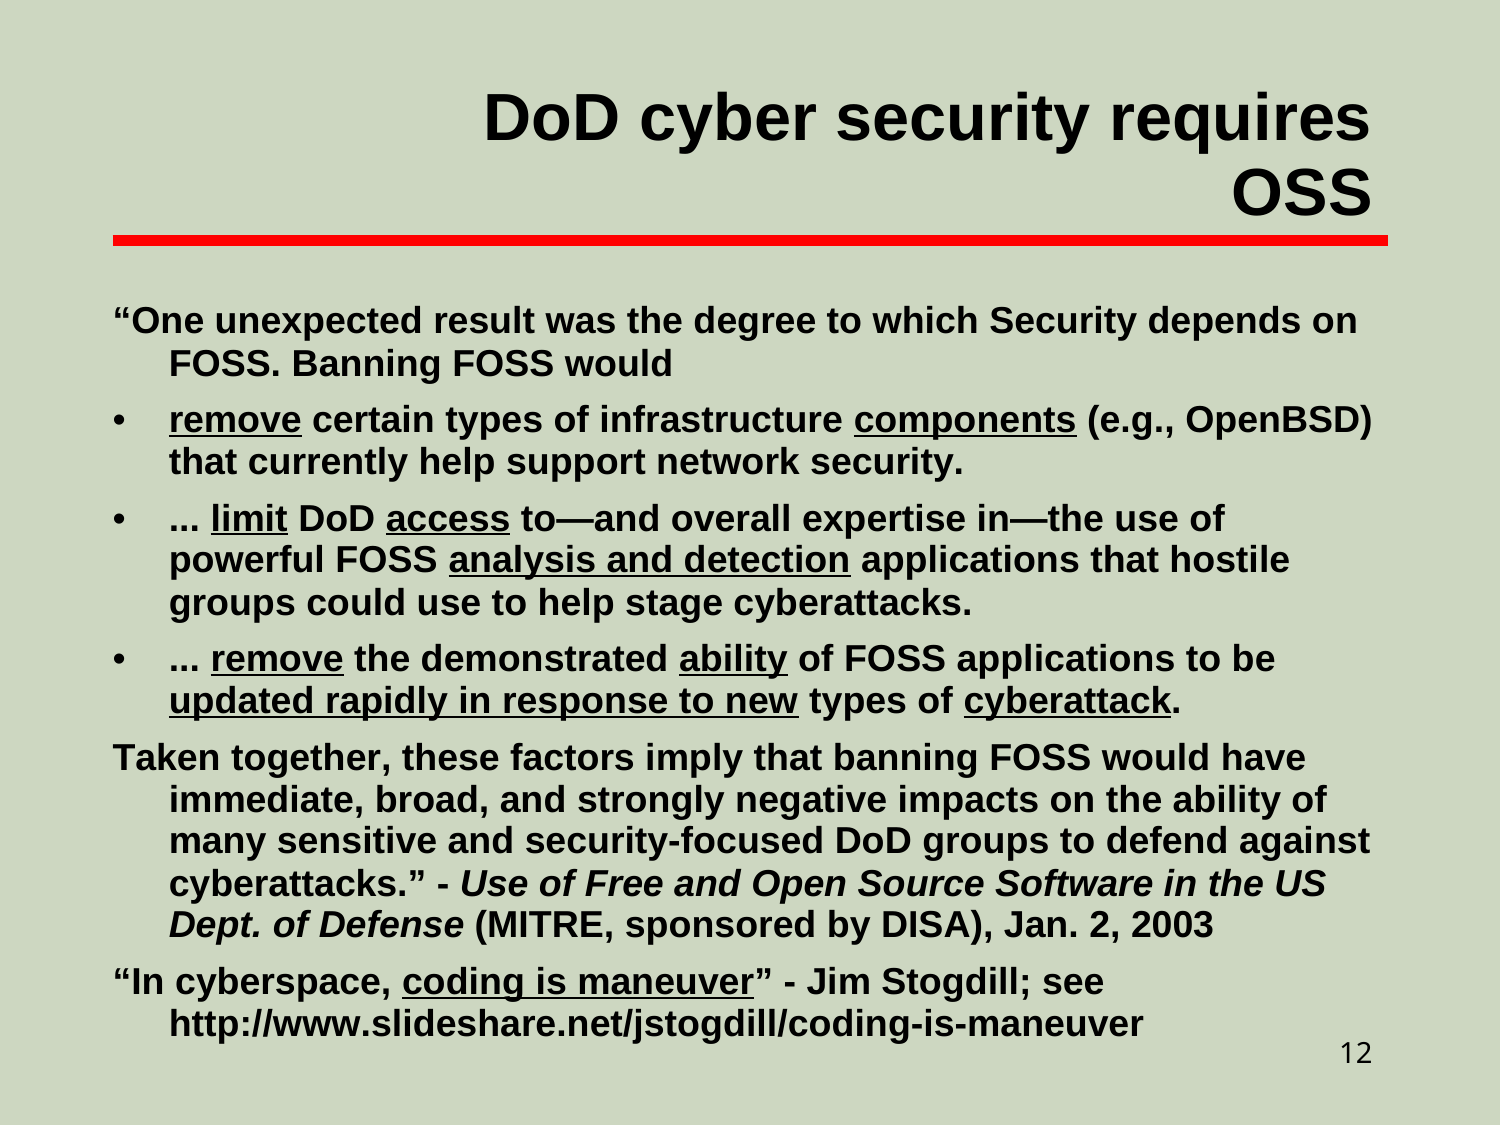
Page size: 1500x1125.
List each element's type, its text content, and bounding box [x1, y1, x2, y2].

title DoD cyber security requires OSS [337, 72, 1388, 238]
list “One unexpected result was the degree to which Security depends on FOSS. Banning FOSS would remove certain types of infrastructure components (e.g., OpenBSD) that currently help support network security. ... limit DoD access to—and overall expertise in—the use of powerful FOSS analysis and detection applications that hostile groups could use to help stage cyberattacks. ... remove the demonstrated ability of FOSS applications to be updated rapidly in response to new types of cyberattack. Taken together, these factors imply that banning FOSS would have immediate, broad, and strongly negative impacts on the ability of many sensitive and security-focused DoD groups to defend against cyberattacks.” - Use of Free and Open Source Software in the US Dept. of Defense (MITRE, sponsored by DISA), Jan. 2, 2003 “In cyberspace, coding is maneuver” - Jim Stogdill; see http://www.slideshare.net/jstogdill/coding-is-maneuver [112, 299, 1388, 1065]
